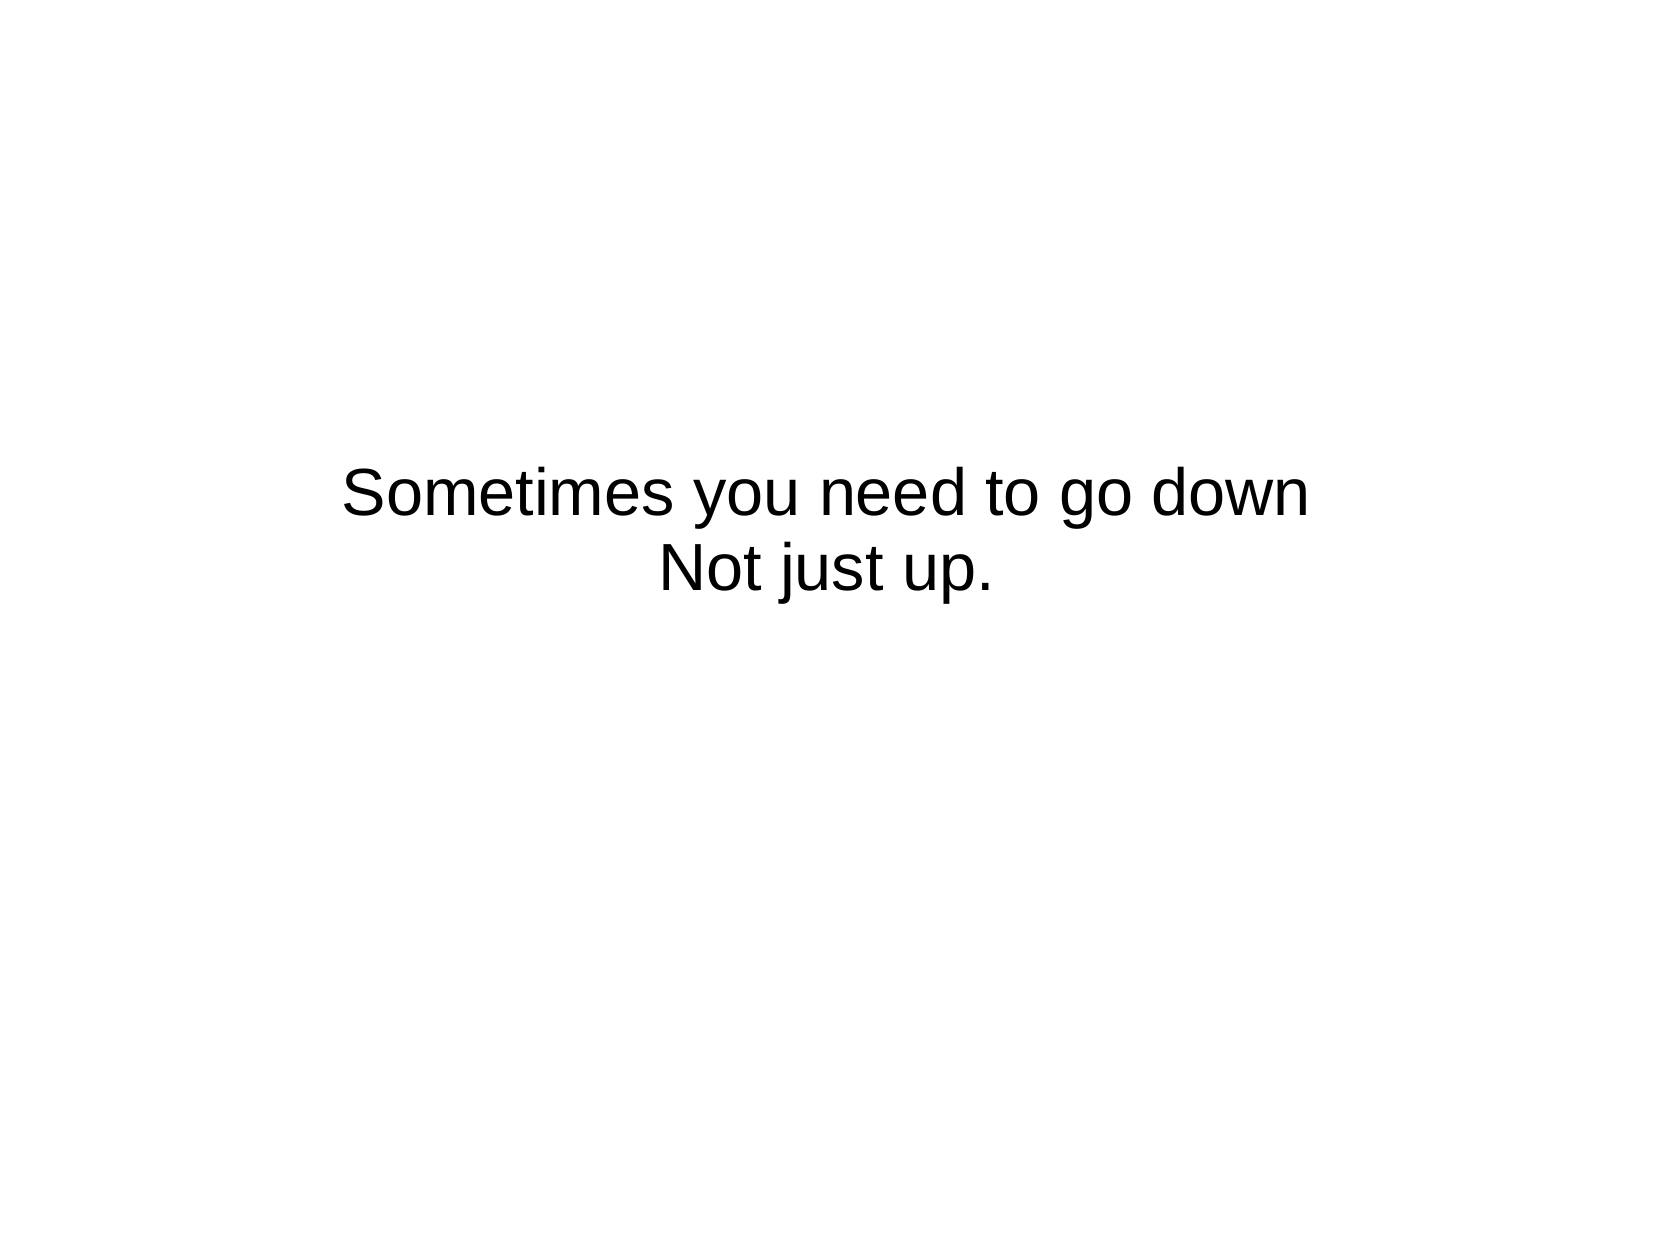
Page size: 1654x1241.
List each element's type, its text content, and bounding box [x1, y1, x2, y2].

subtitle Sometimes you need to go down Not just up. [82, 49, 1571, 1010]
